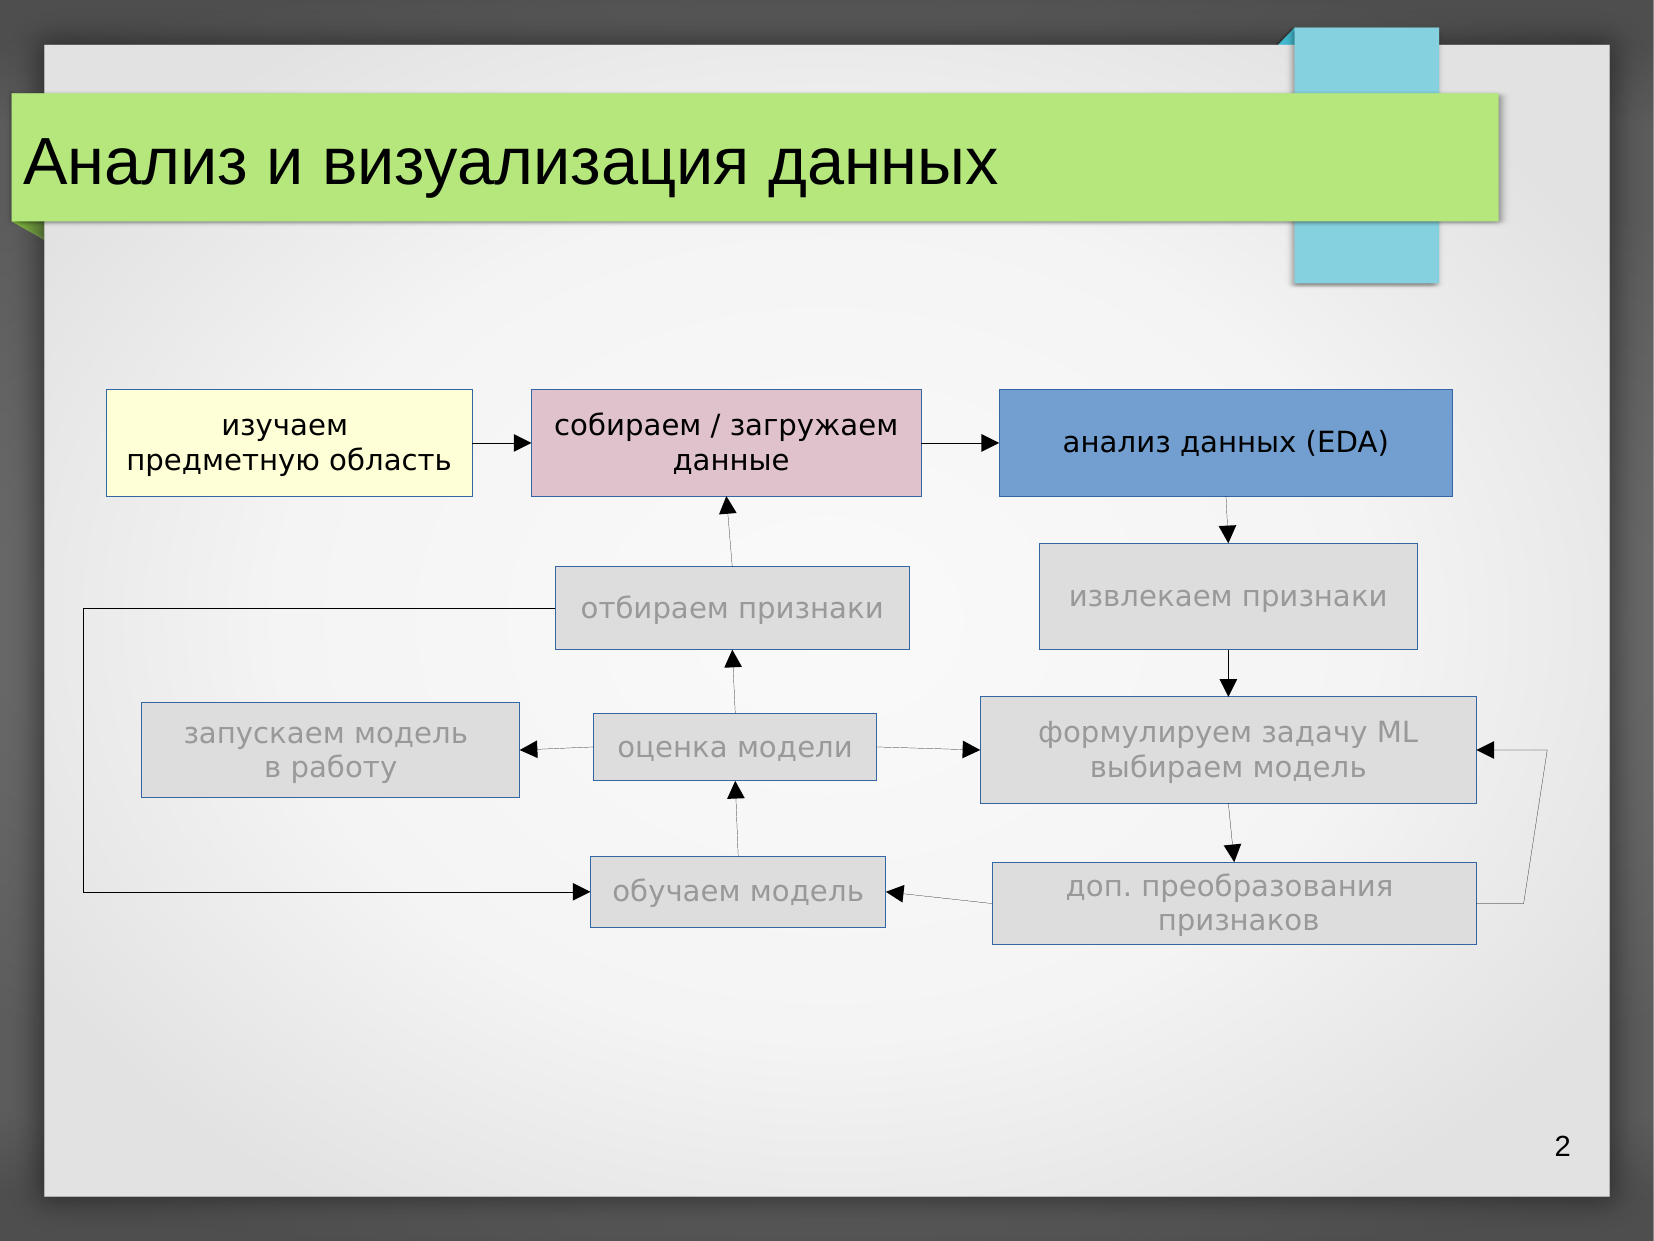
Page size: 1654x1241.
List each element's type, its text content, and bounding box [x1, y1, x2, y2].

text_box изучаем предметную область [106, 389, 473, 497]
text_box собираем / загружаем данные [531, 389, 922, 497]
text_box извлекаем признаки [1039, 543, 1418, 650]
text_box формулируем задачу ML выбираем модель [980, 696, 1477, 804]
title Анализ и визуализация данных [23, 121, 1182, 201]
text_box отбираем признаки [555, 566, 910, 650]
text_box запускаем модель в работу [141, 702, 520, 798]
picture [0, 0, 1654, 1241]
text_box обучаем модель [590, 856, 886, 928]
text_box доп. преобразования признаков [992, 862, 1477, 945]
text_box оценка модели [593, 713, 877, 781]
text_box анализ данных (EDA) [999, 389, 1453, 497]
